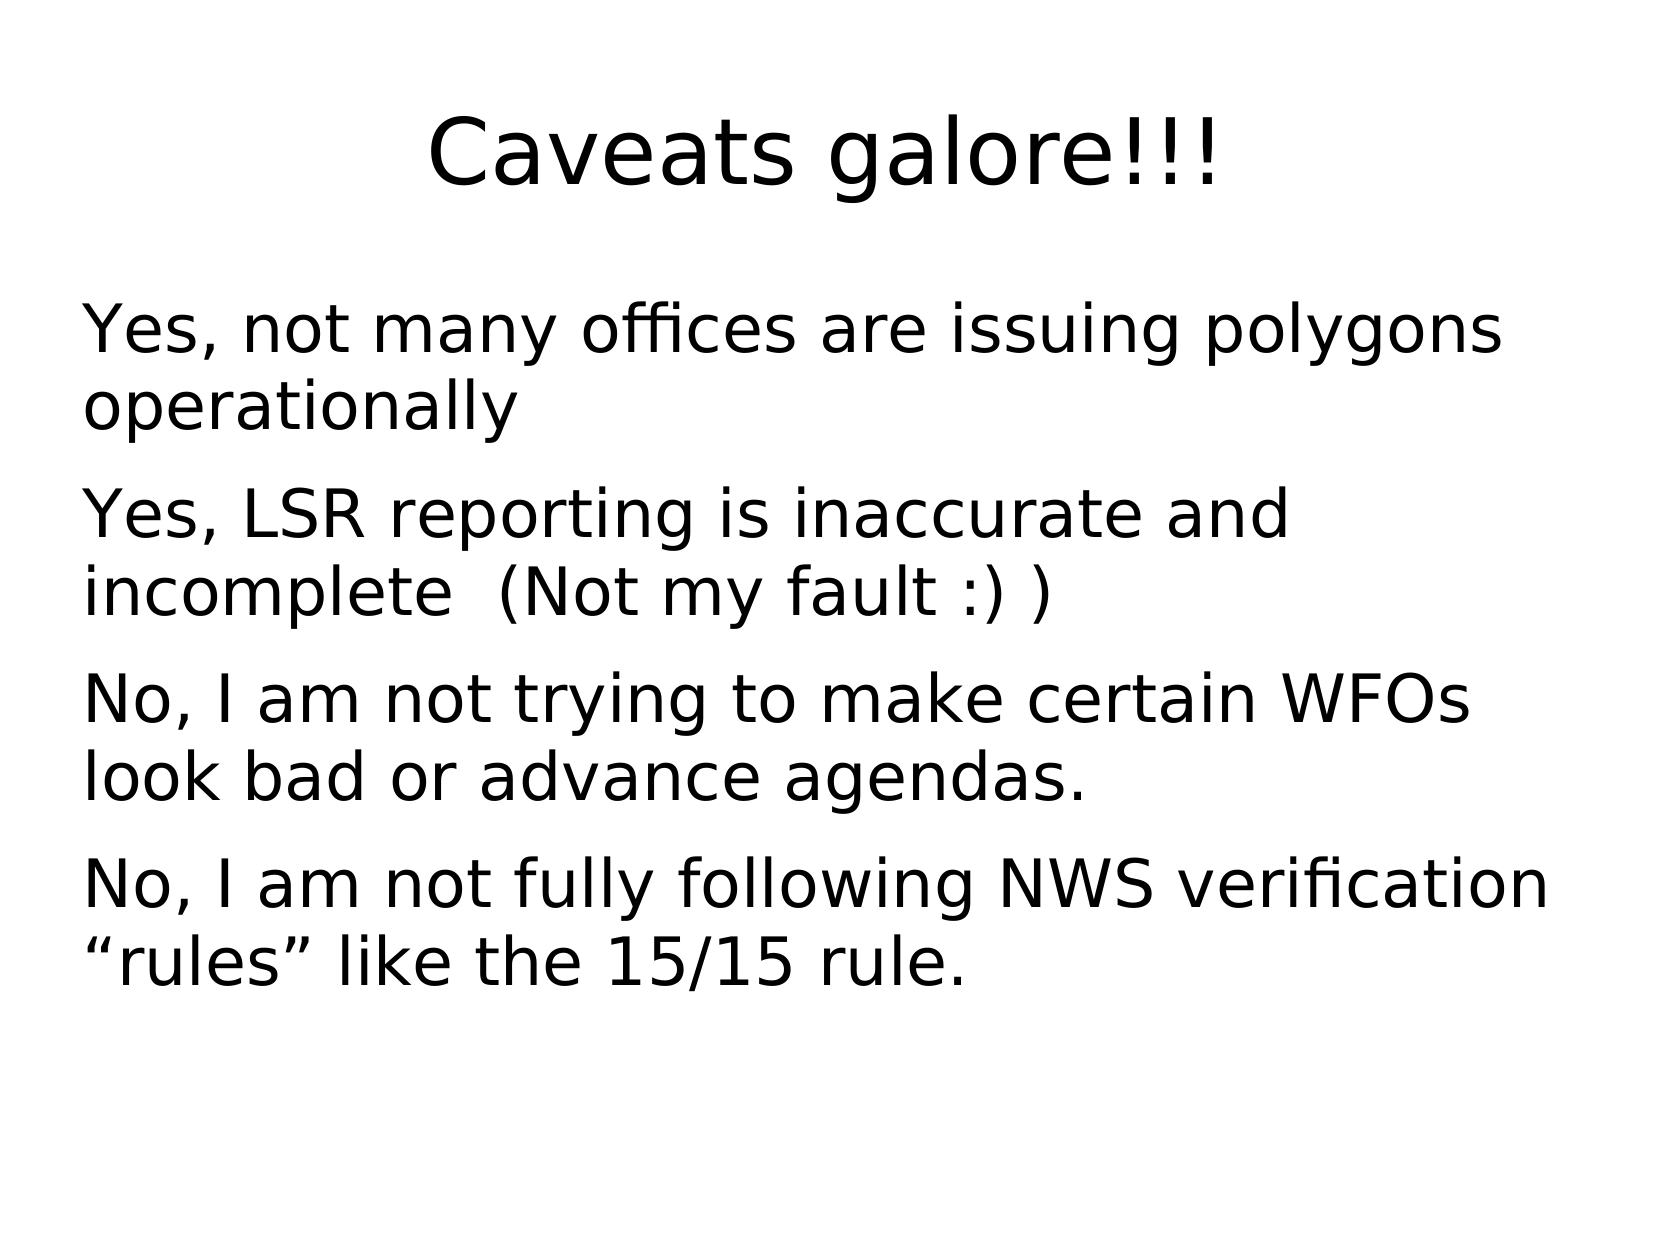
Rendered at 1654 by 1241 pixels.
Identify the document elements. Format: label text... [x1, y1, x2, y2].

list Yes, not many offices are issuing polygons operationally Yes, LSR reporting is inaccurate and incomplete (Not my fault :) ) No, I am not trying to make certain WFOs look bad or advance agendas. No, I am not fully following NWS verification “rules” like the 15/15 rule. [82, 290, 1571, 1109]
title Caveats galore!!! [82, 49, 1571, 257]
